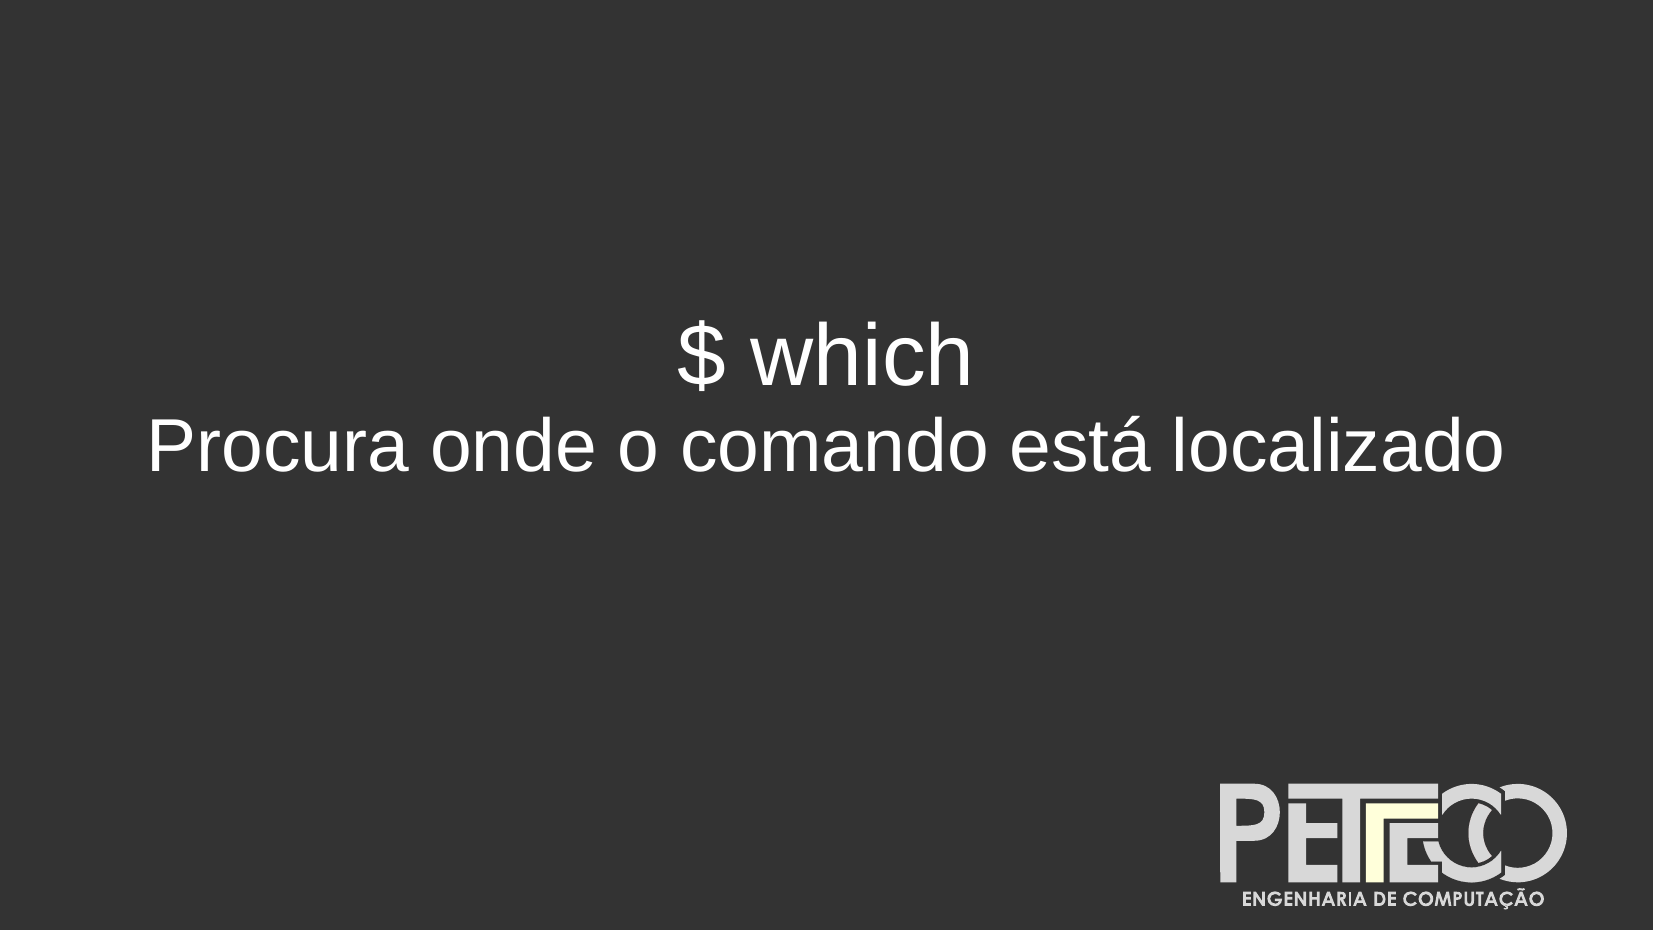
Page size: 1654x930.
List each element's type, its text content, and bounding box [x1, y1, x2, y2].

subtitle $ which Procura onde o comando está localizado [82, 37, 1571, 757]
